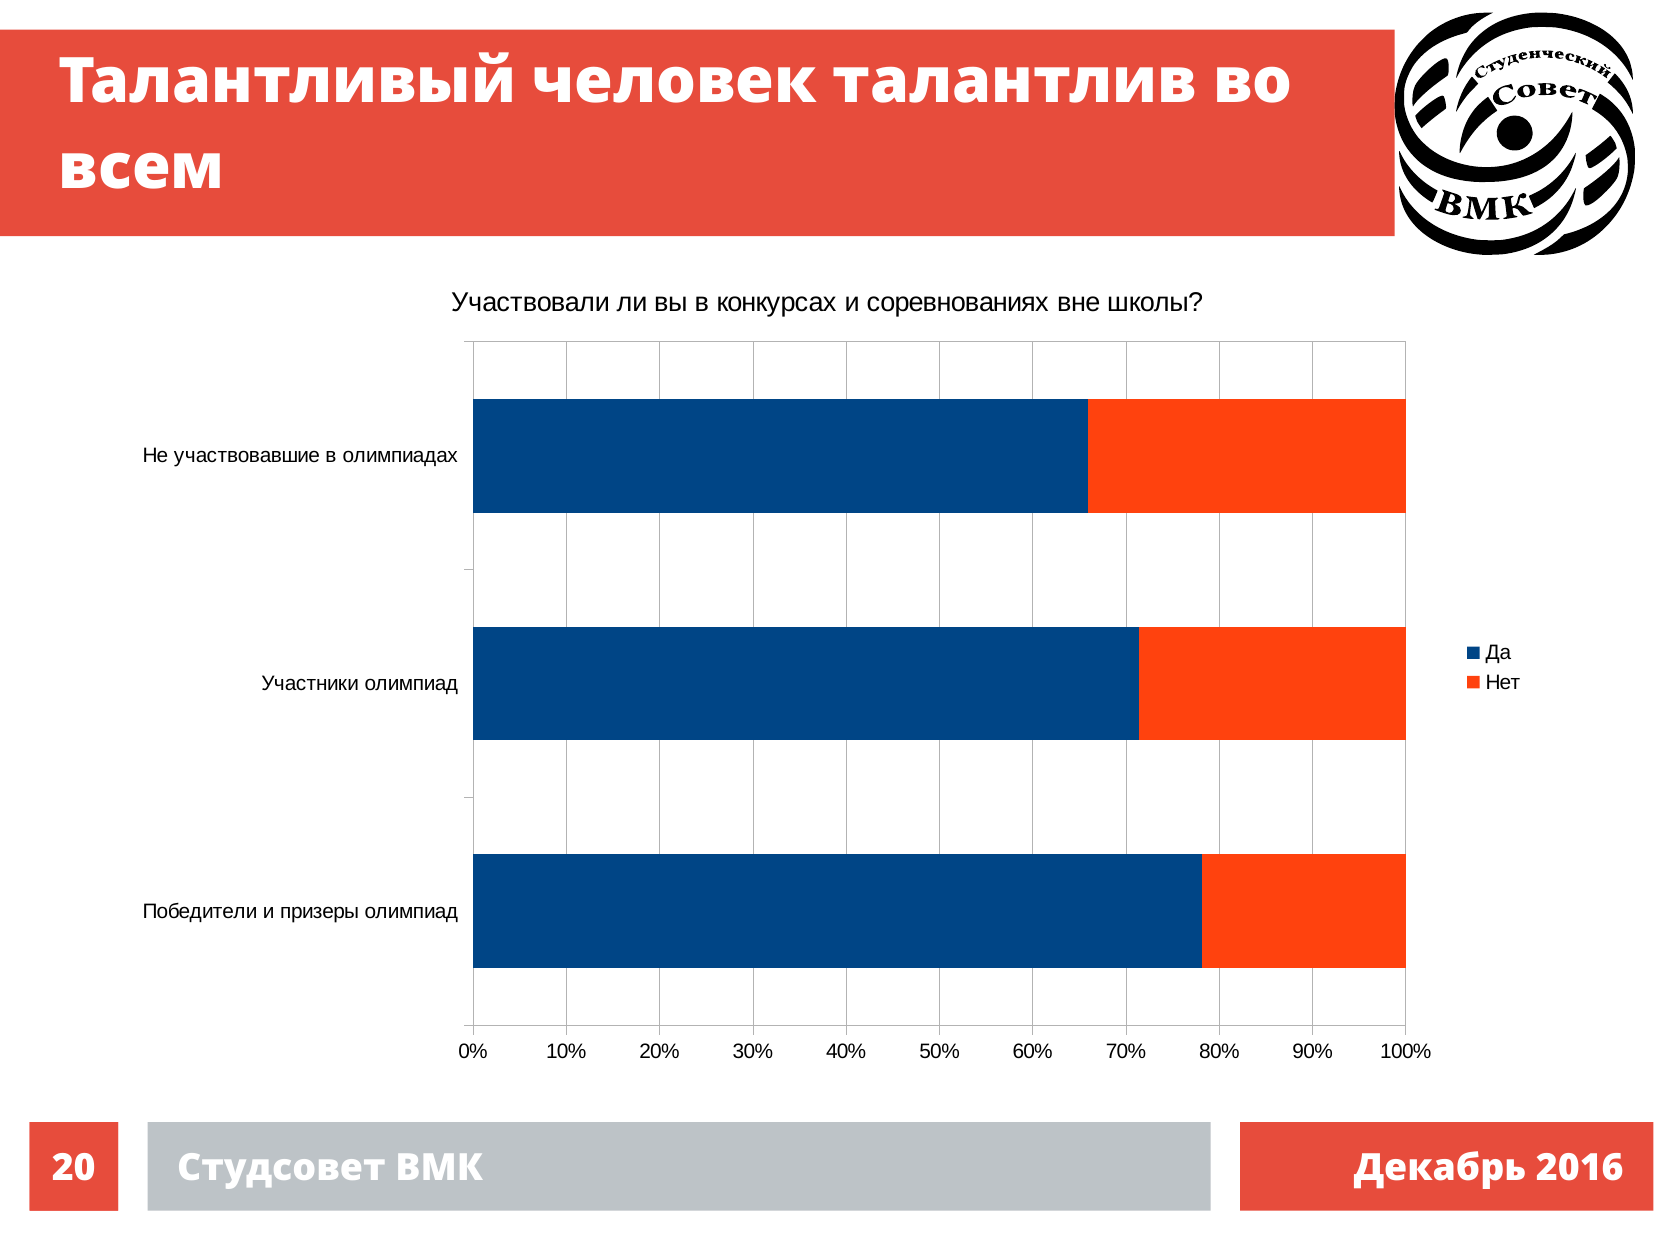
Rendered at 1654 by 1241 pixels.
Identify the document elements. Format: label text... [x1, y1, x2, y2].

chart [114, 255, 1540, 1081]
picture [1394, 12, 1636, 255]
title Талантливый человек талантлив во всем [59, 59, 1381, 207]
